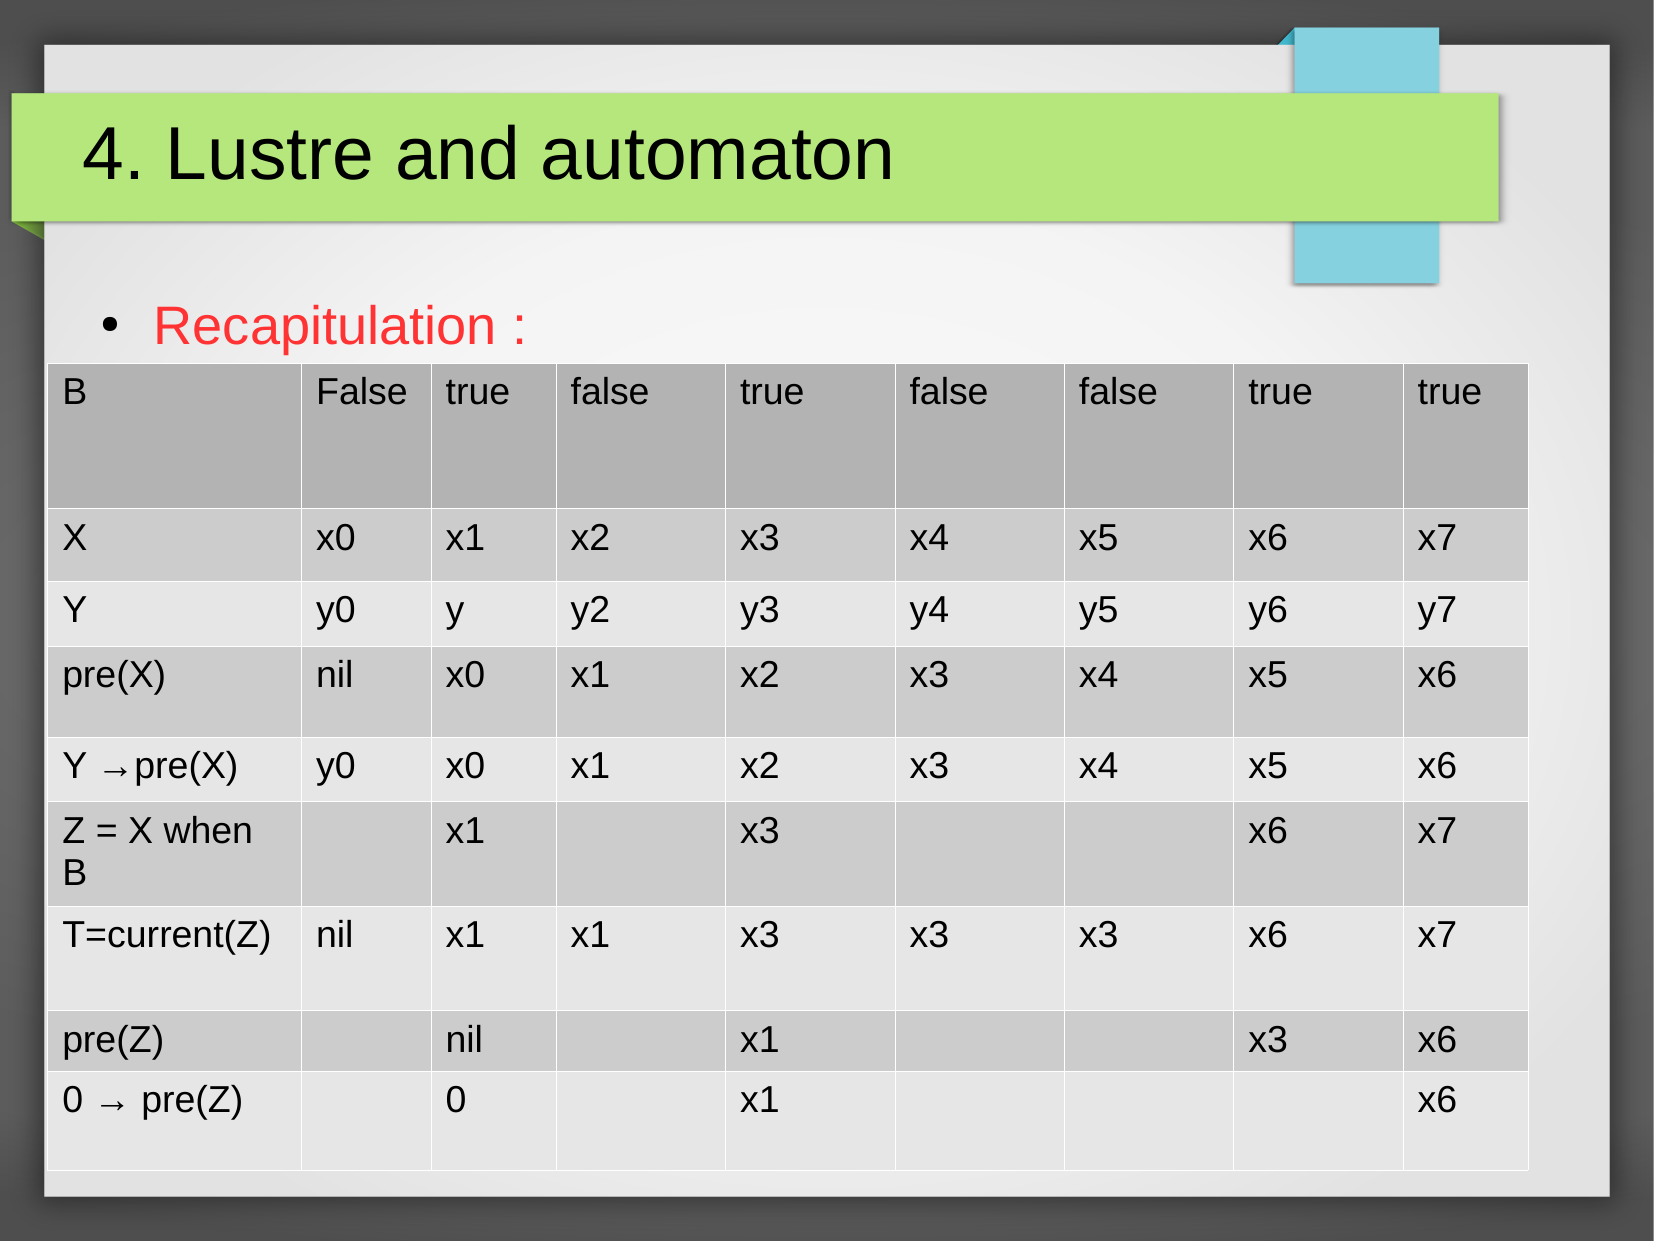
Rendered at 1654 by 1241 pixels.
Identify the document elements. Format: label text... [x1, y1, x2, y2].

table_cell [896, 1011, 1064, 1071]
table_cell x6 [1404, 647, 1528, 737]
table_cell [1234, 1072, 1403, 1170]
table_cell 0 → pre(Z) [48, 1072, 301, 1170]
table_header true [432, 364, 556, 508]
table_header false [557, 364, 725, 508]
table_cell y5 [1065, 582, 1233, 646]
table_cell x4 [1065, 647, 1233, 737]
table_cell x1 [557, 738, 725, 801]
table_cell [896, 802, 1064, 906]
table_cell [896, 1072, 1064, 1170]
table_header false [1065, 364, 1233, 508]
table_cell x5 [1234, 647, 1403, 737]
table_cell x6 [1404, 1011, 1528, 1071]
table_header False [302, 364, 431, 508]
table_cell x0 [302, 509, 431, 581]
table_cell nil [302, 907, 431, 1010]
table_cell [557, 1011, 725, 1071]
table_cell x1 [432, 907, 556, 1010]
table_cell x7 [1404, 802, 1528, 906]
table_cell x2 [726, 647, 895, 737]
table_cell Y [48, 582, 301, 646]
table_cell x1 [432, 509, 556, 581]
table_cell [1065, 802, 1233, 906]
table_cell Z = X when B [48, 802, 301, 906]
table_cell x5 [1065, 509, 1233, 581]
table_cell y7 [1404, 582, 1528, 646]
table_cell x0 [432, 647, 556, 737]
table_cell y6 [1234, 582, 1403, 646]
table_cell x1 [726, 1072, 895, 1170]
table_cell X [48, 509, 301, 581]
table_cell 0 [432, 1072, 556, 1170]
table_cell x0 [432, 738, 556, 801]
table_cell y3 [726, 582, 895, 646]
table_cell nil [302, 647, 431, 737]
table_cell [302, 1011, 431, 1071]
table_cell x6 [1404, 738, 1528, 801]
table_cell [302, 802, 431, 906]
table_cell x7 [1404, 509, 1528, 581]
table_header false [896, 364, 1064, 508]
table_cell nil [432, 1011, 556, 1071]
table_cell x7 [1404, 907, 1528, 1010]
table_cell x3 [1234, 1011, 1403, 1071]
table_cell x3 [726, 907, 895, 1010]
table_cell pre(Z) [48, 1011, 301, 1071]
table_header true [726, 364, 895, 508]
table_cell y0 [302, 738, 431, 801]
table_cell x4 [1065, 738, 1233, 801]
table_cell y2 [557, 582, 725, 646]
table_cell x5 [1234, 738, 1403, 801]
table_cell y0 [302, 582, 431, 646]
table_header true [1234, 364, 1403, 508]
table_cell pre(X) [48, 647, 301, 737]
table_cell x4 [896, 509, 1064, 581]
table_cell x1 [726, 1011, 895, 1071]
table_cell x3 [896, 907, 1064, 1010]
table_header true [1404, 364, 1528, 508]
table_cell [557, 802, 725, 906]
table_cell [1065, 1072, 1233, 1170]
table_cell [557, 1072, 725, 1170]
table_cell x3 [1065, 907, 1233, 1010]
picture [0, 0, 1654, 1241]
table_header B [48, 364, 301, 508]
table_cell x6 [1404, 1072, 1528, 1170]
table_cell x3 [726, 802, 895, 906]
table_cell x6 [1234, 802, 1403, 906]
table_cell x6 [1234, 509, 1403, 581]
table_cell x1 [557, 647, 725, 737]
table_cell Y →pre(X) [48, 738, 301, 801]
table_cell x3 [896, 738, 1064, 801]
table_cell x1 [432, 802, 556, 906]
table_cell [302, 1072, 431, 1170]
title 4. Lustre and automaton [82, 94, 1264, 213]
table_cell y [432, 582, 556, 646]
table_cell x2 [557, 509, 725, 581]
list Recapitulation : [82, 295, 1571, 1015]
table_cell x1 [557, 907, 725, 1010]
table_cell x3 [726, 509, 895, 581]
table_cell y4 [896, 582, 1064, 646]
table_cell x3 [896, 647, 1064, 737]
table_cell T=current(Z) [48, 907, 301, 1010]
table_cell x2 [726, 738, 895, 801]
table_cell [1065, 1011, 1233, 1071]
table_cell x6 [1234, 907, 1403, 1010]
